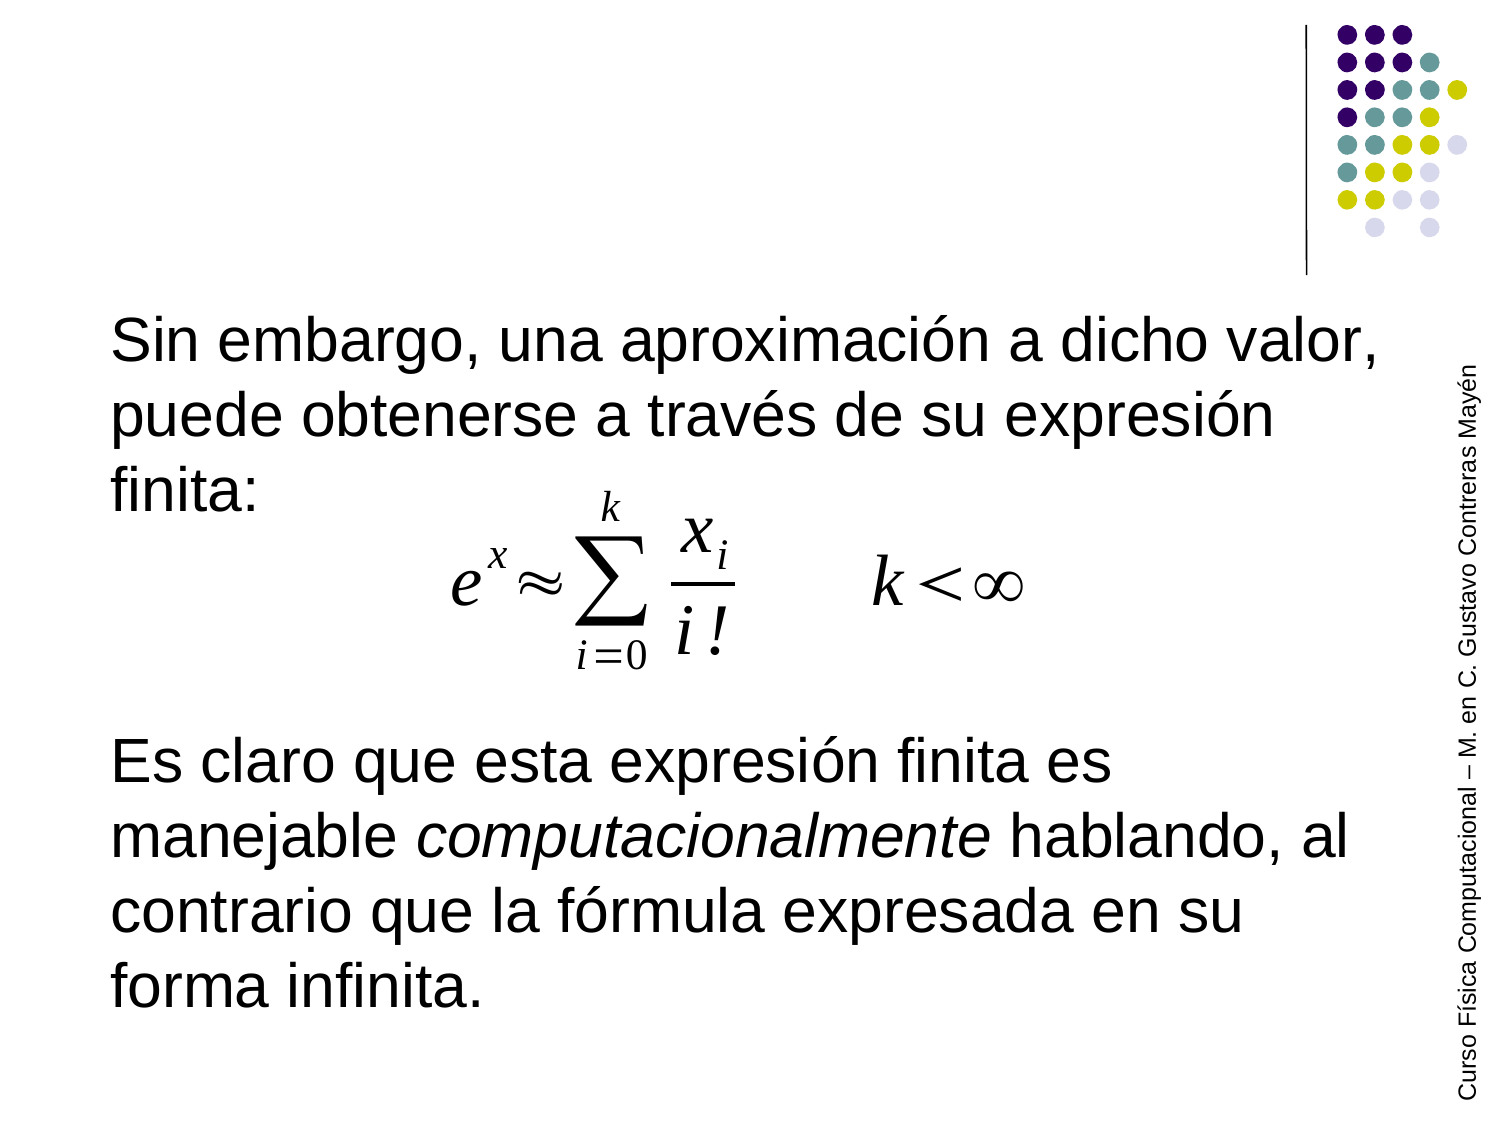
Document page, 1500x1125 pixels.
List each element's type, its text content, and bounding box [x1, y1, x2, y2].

chart [442, 482, 1033, 680]
text_box Sin embargo, una aproximación a dicho valor, puede obtenerse a través de su expresión finita: Es claro que esta expresión finita es manejable computacionalmente hablando, al contrario que la fórmula expresada en su forma infinita. [110, 292, 1416, 1028]
